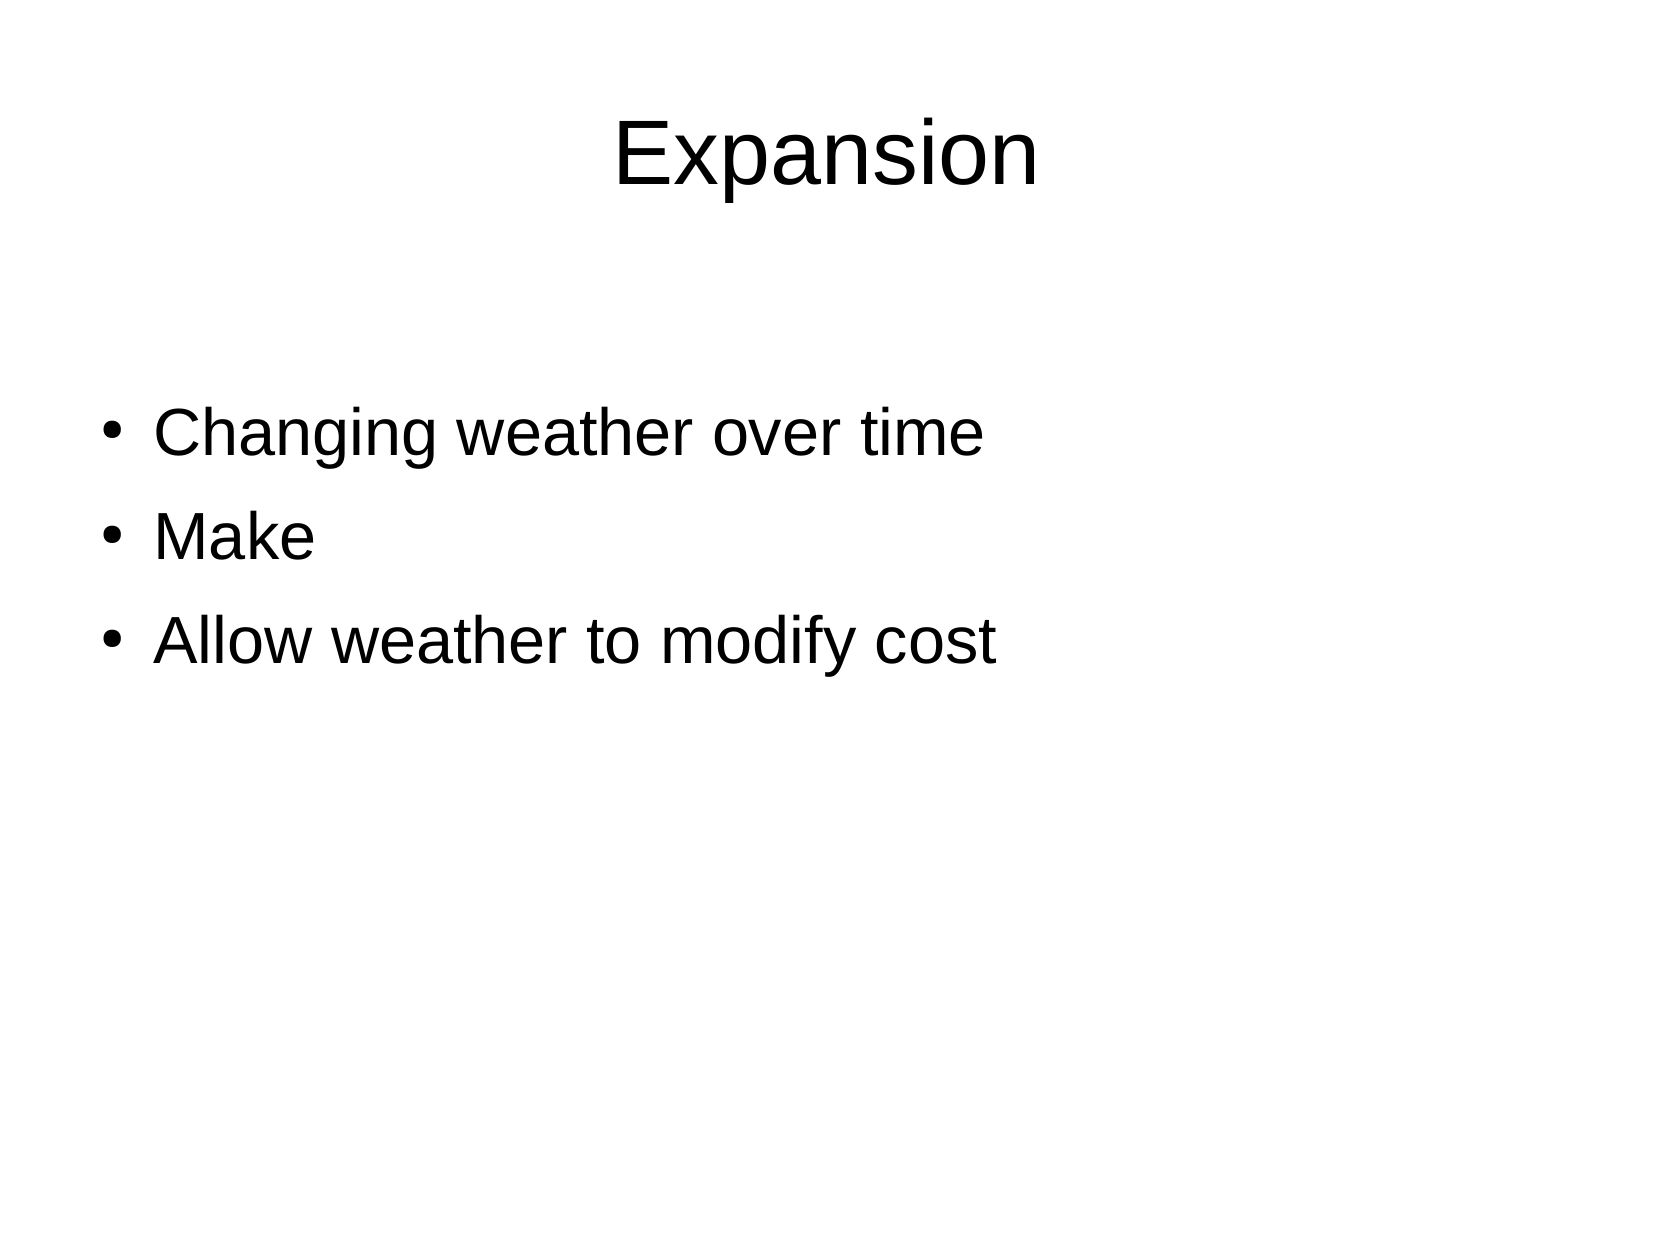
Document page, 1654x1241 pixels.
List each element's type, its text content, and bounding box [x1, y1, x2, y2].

list Changing weather over time Make Allow weather to modify cost [82, 290, 1571, 1010]
title Expansion [82, 49, 1571, 257]
